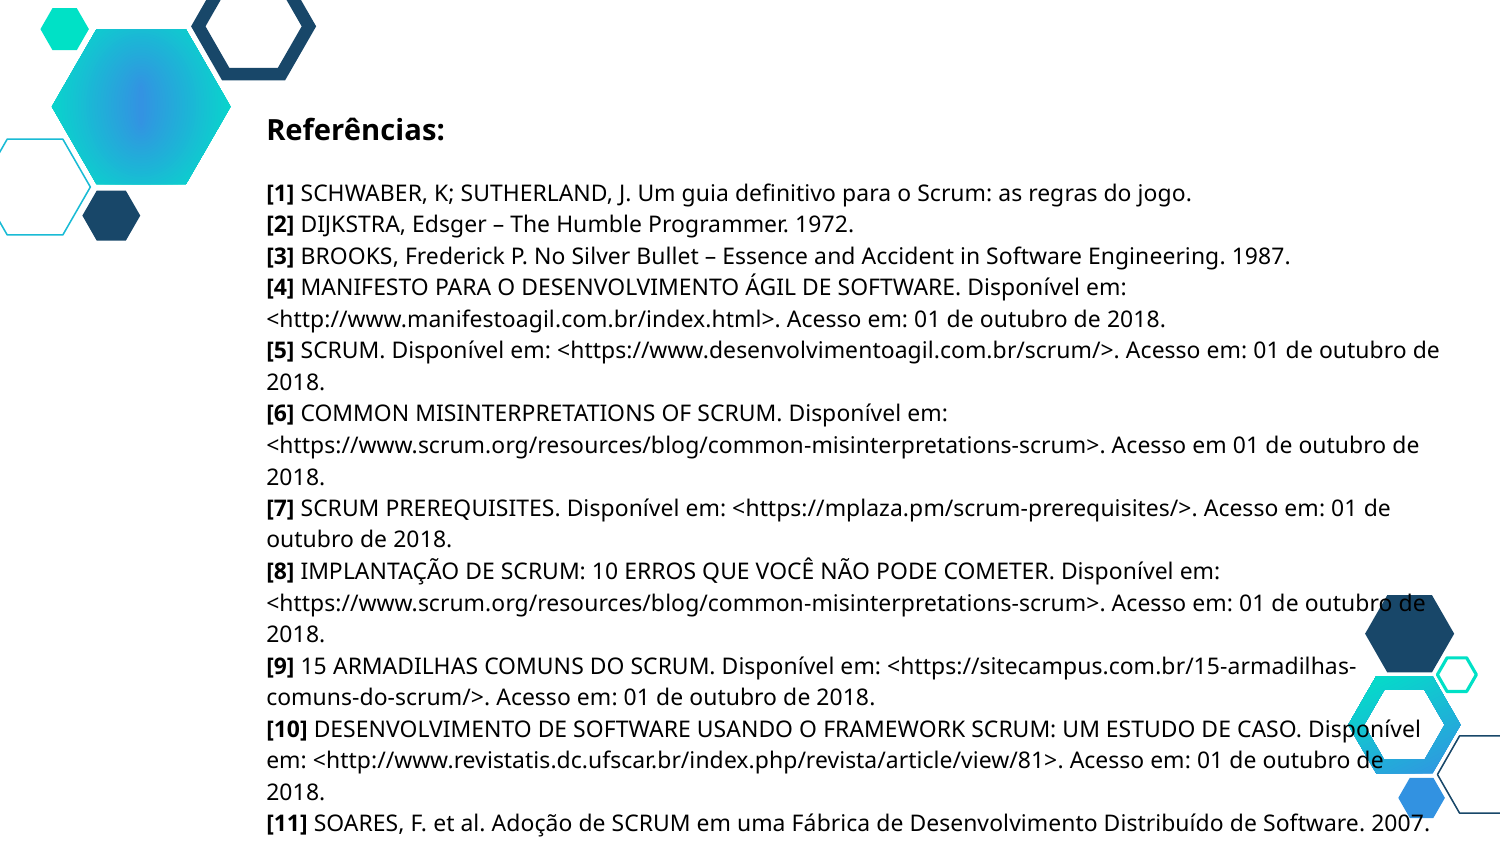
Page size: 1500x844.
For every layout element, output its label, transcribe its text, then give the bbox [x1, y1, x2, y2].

text_box Referências: [1] SCHWABER, K; SUTHERLAND, J. Um guia definitivo para o Scrum: as regras do jogo. [2] DIJKSTRA, Edsger – The Humble Programmer. 1972. [3] BROOKS, Frederick P. No Silver Bullet – Essence and Accident in Software Engineering. 1987. [4] MANIFESTO PARA O DESENVOLVIMENTO ÁGIL DE SOFTWARE. Disponível em: <http://www.manifestoagil.com.br/index.html>. Acesso em: 01 de outubro de 2018. [5] SCRUM. Disponível em: <https://www.desenvolvimentoagil.com.br/scrum/>. Acesso em: 01 de outubro de 2018. [6] COMMON MISINTERPRETATIONS OF SCRUM. Disponível em: <https://www.scrum.org/resources/blog/common-misinterpretations-scrum>. Acesso em 01 de outubro de 2018. [7] SCRUM PREREQUISITES. Disponível em: <https://mplaza.pm/scrum-prerequisites/>. Acesso em: 01 de outubro de 2018. [8] IMPLANTAÇÃO DE SCRUM: 10 ERROS QUE VOCÊ NÃO PODE COMETER. Disponível em: <https://www.scrum.org/resources/blog/common-misinterpretations-scrum>. Acesso em: 01 de outubro de 2018. [9] 15 ARMADILHAS COMUNS DO SCRUM. Disponível em: <https://sitecampus.com.br/15-armadilhas-comuns-do-scrum/>. Acesso em: 01 de outubro de 2018. [10] DESENVOLVIMENTO DE SOFTWARE USANDO O FRAMEWORK SCRUM: UM ESTUDO DE CASO. Disponível em: <http://www.revistatis.dc.ufscar.br/index.php/revista/article/view/81>. Acesso em: 01 de outubro de 2018. [11] SOARES, F. et al. Adoção de SCRUM em uma Fábrica de Desenvolvimento Distribuído de Software. 2007. [251, 96, 1463, 645]
